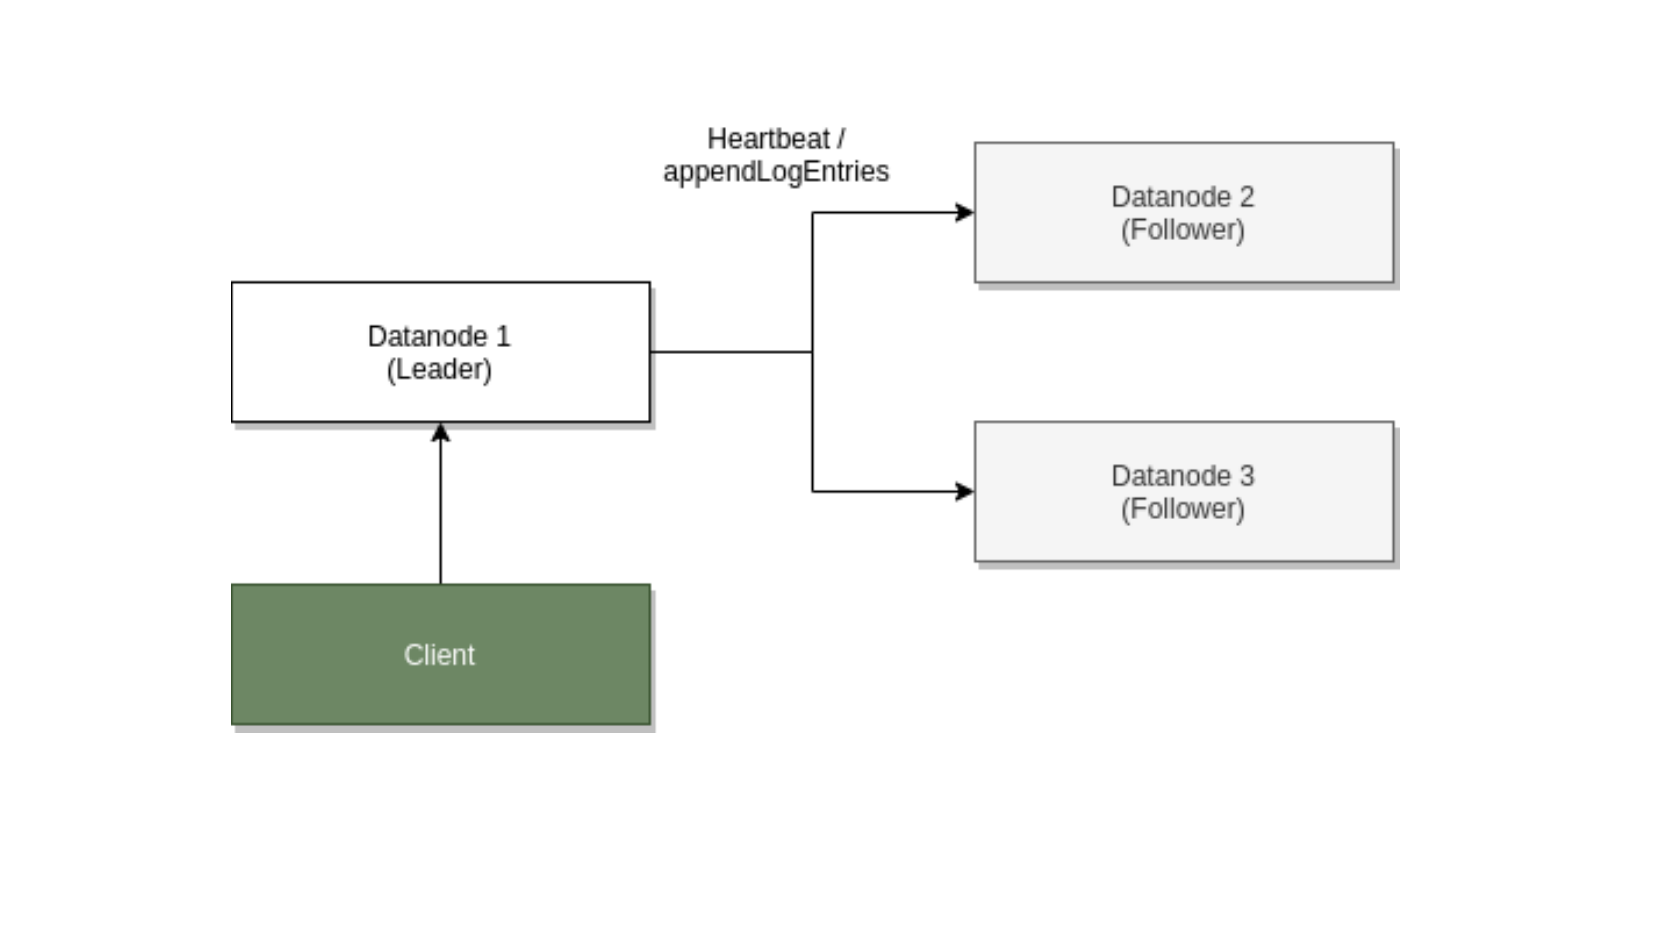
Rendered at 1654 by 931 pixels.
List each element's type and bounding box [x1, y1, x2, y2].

picture [231, 119, 1400, 733]
